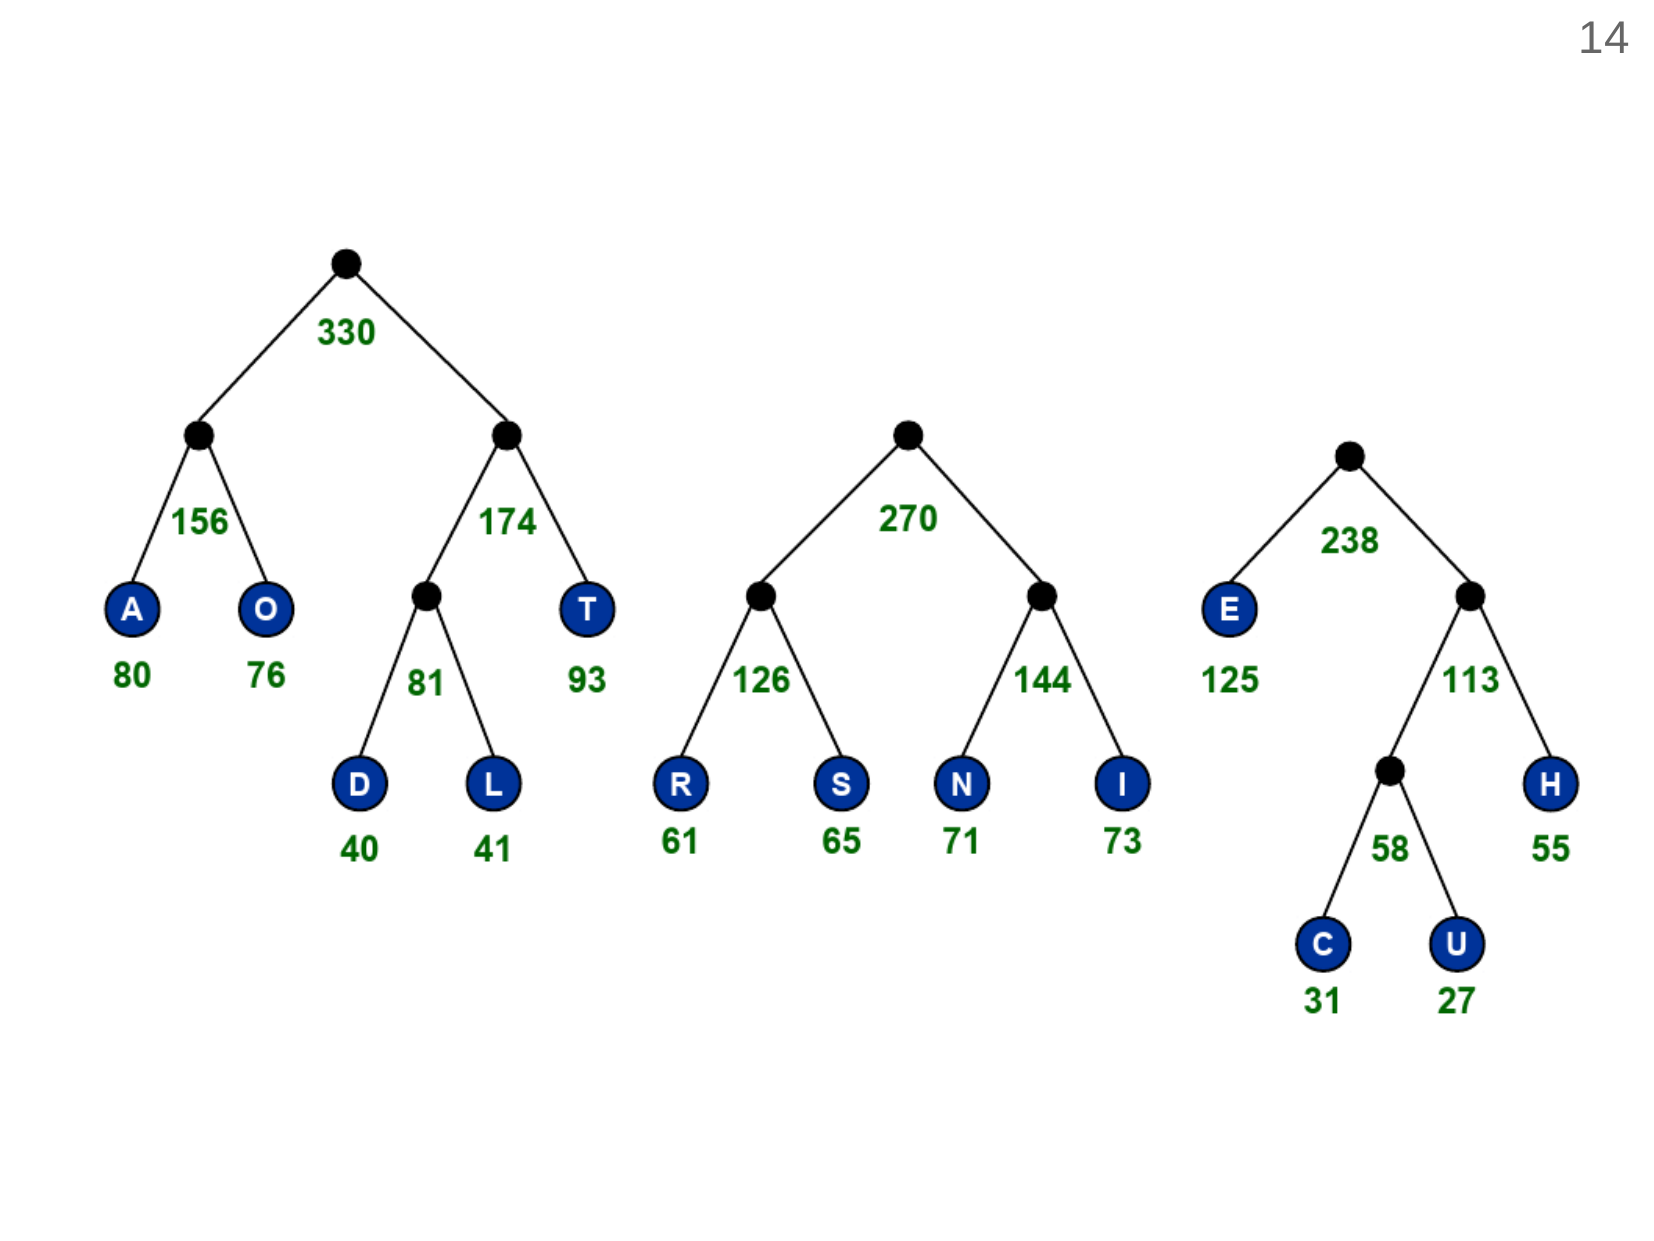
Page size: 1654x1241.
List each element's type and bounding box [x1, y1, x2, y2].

picture [82, 234, 1583, 1023]
